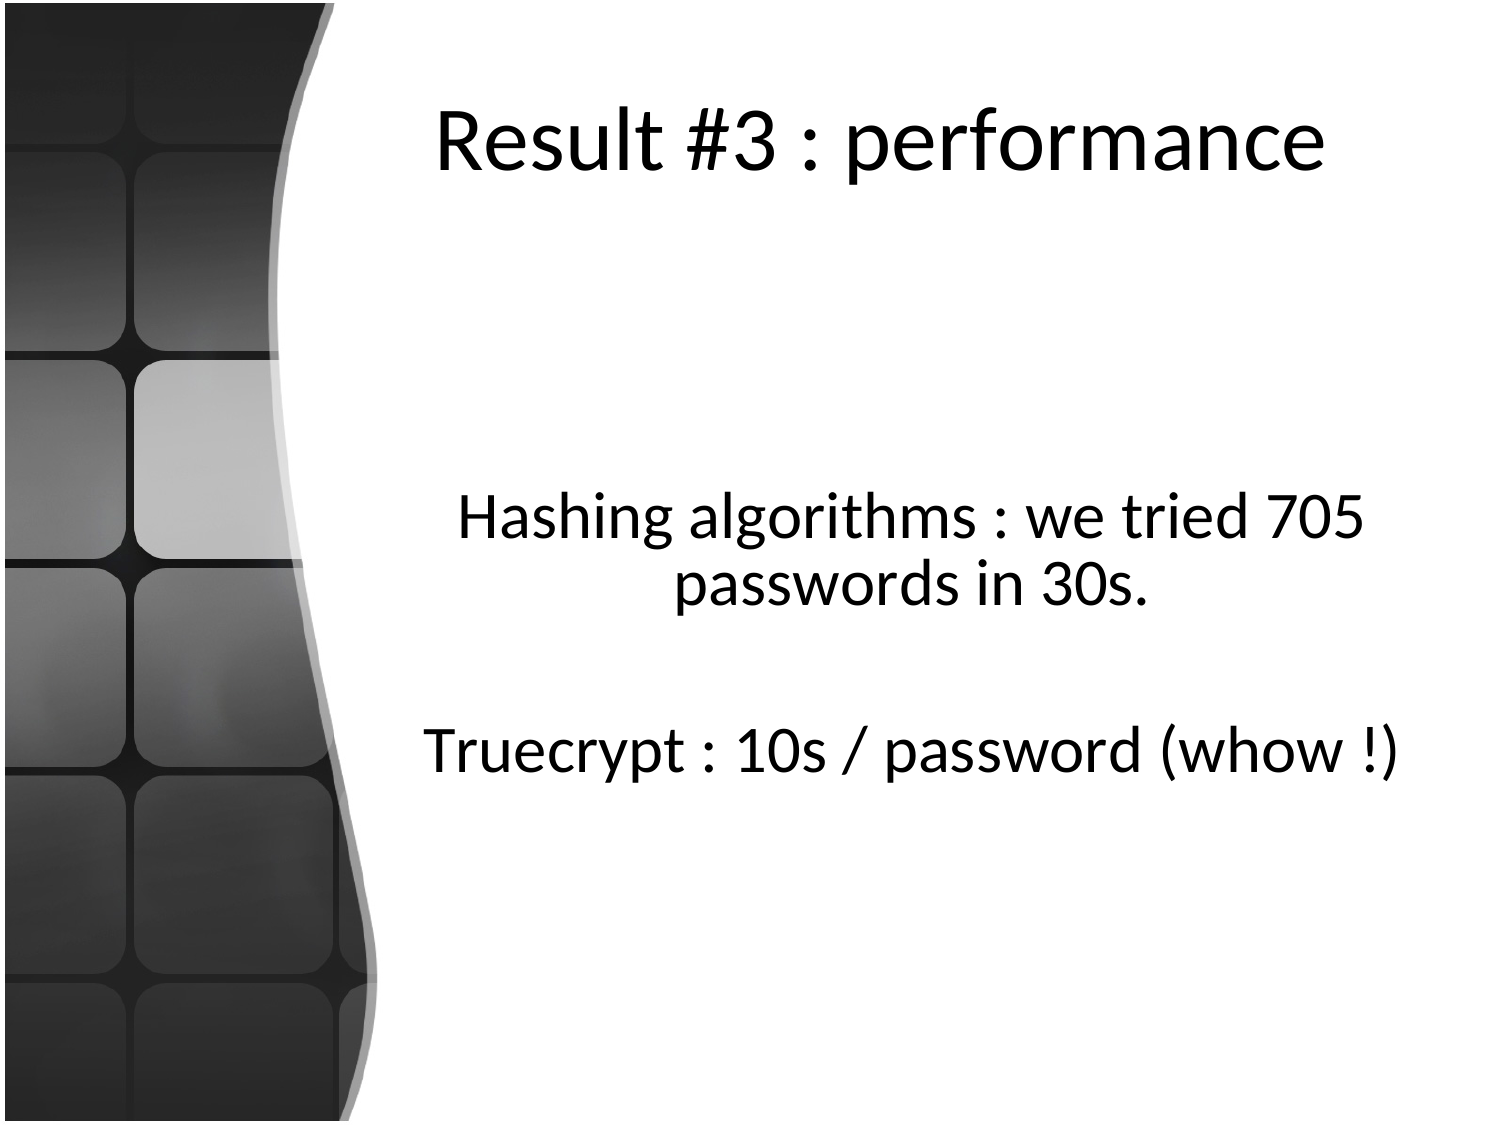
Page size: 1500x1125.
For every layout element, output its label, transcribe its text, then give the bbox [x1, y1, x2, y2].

subtitle Hashing algorithms : we tried 705 passwords in 30s. Truecrypt : 10s / password (whow !) [324, 236, 1500, 1125]
title Result #3 : performance [206, 29, 1500, 266]
picture [0, 0, 1500, 1125]
